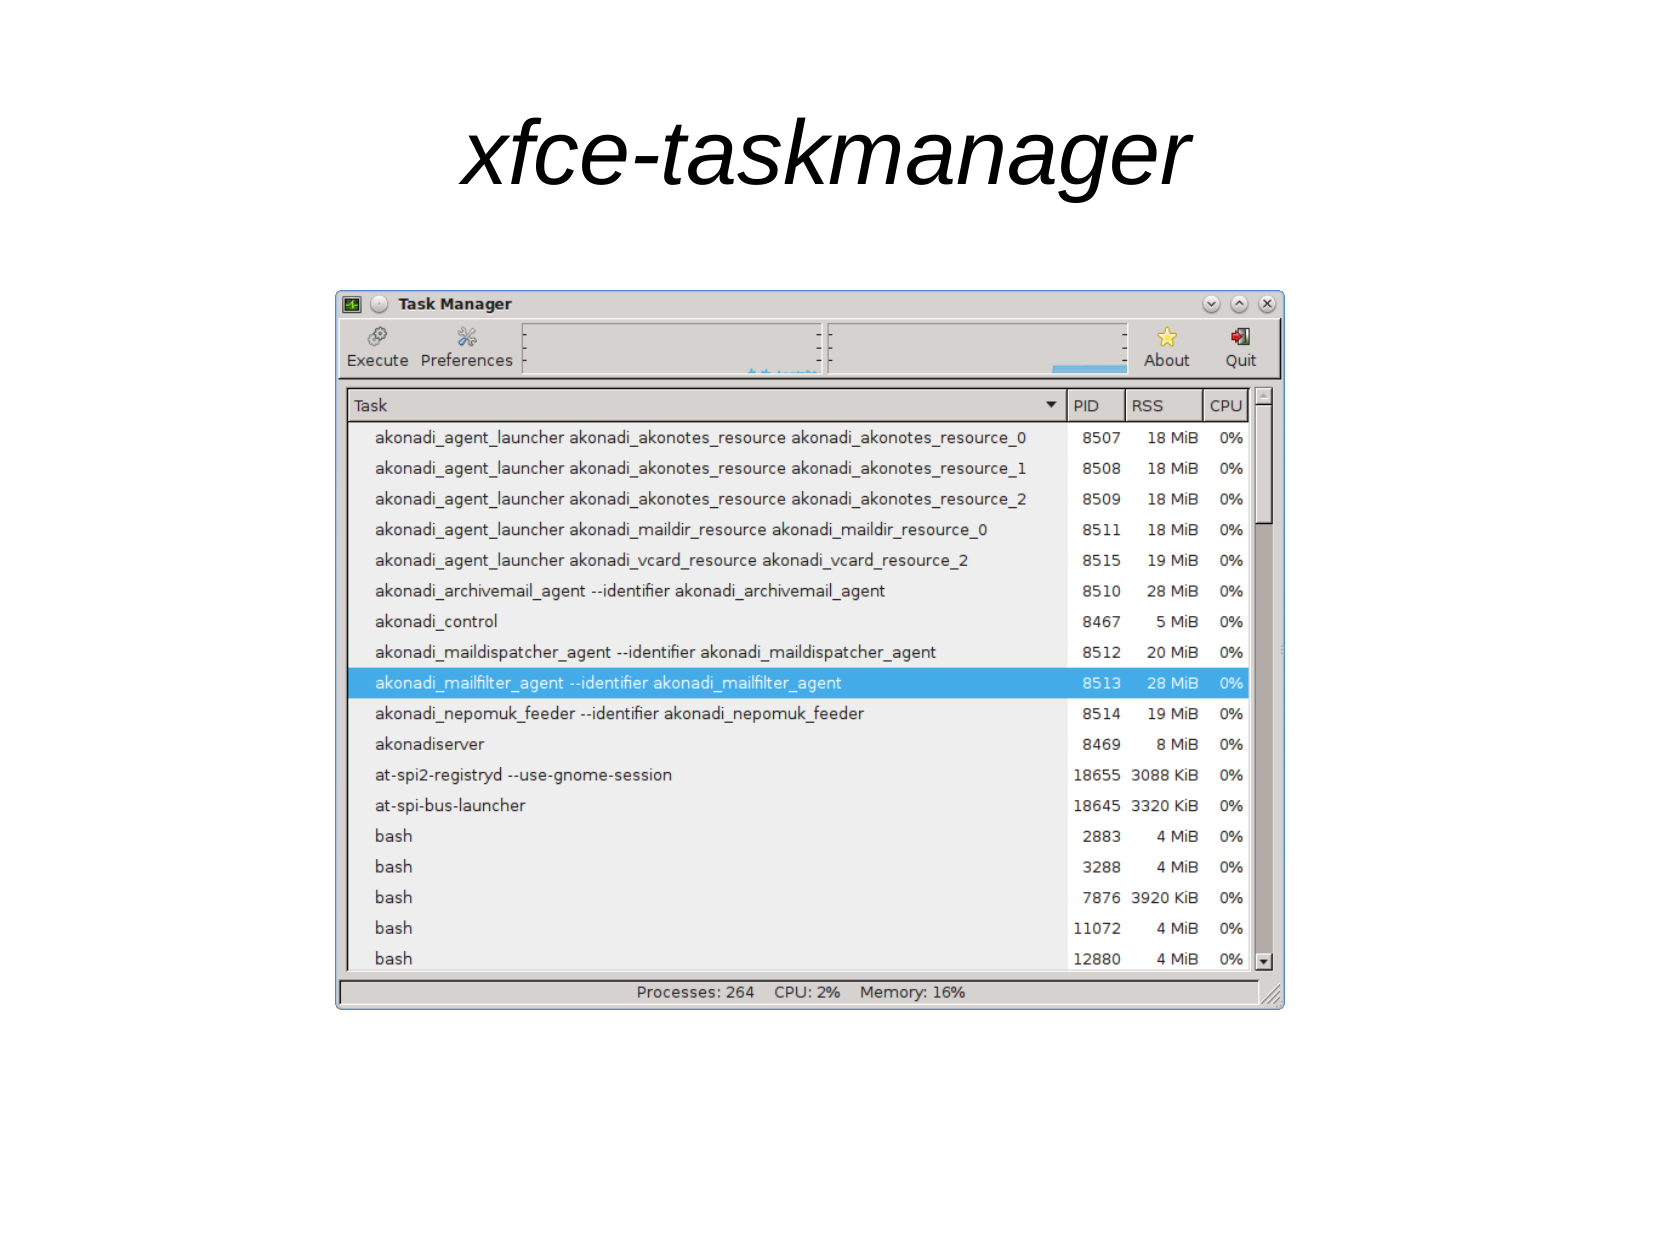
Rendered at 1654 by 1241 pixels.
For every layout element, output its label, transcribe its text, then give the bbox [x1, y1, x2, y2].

title xfce-taskmanager [82, 49, 1571, 257]
picture [335, 290, 1285, 1010]
